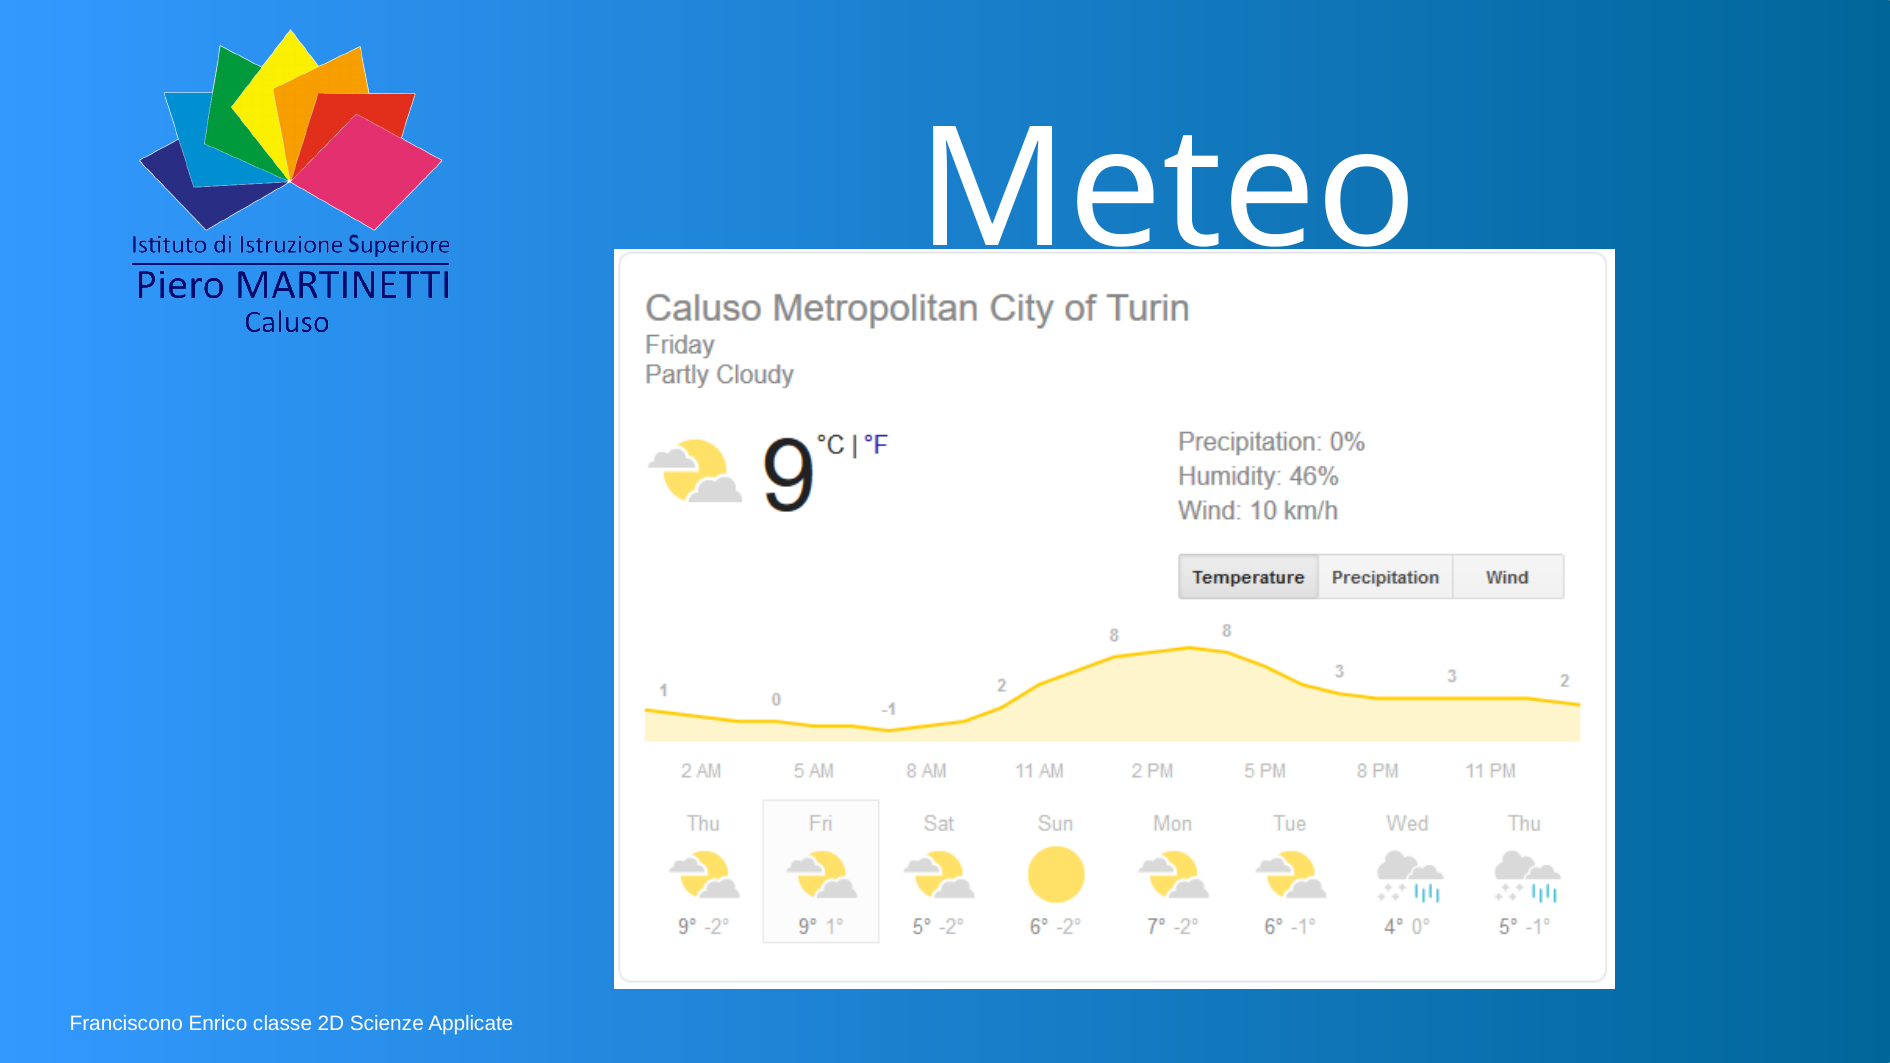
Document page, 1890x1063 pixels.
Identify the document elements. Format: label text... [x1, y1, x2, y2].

text_box Meteo [591, 59, 1760, 268]
text_box Franciscono Enrico classe 2D Scienze Applicate [54, 1004, 628, 1063]
picture [614, 249, 1615, 989]
picture [0, 23, 591, 355]
